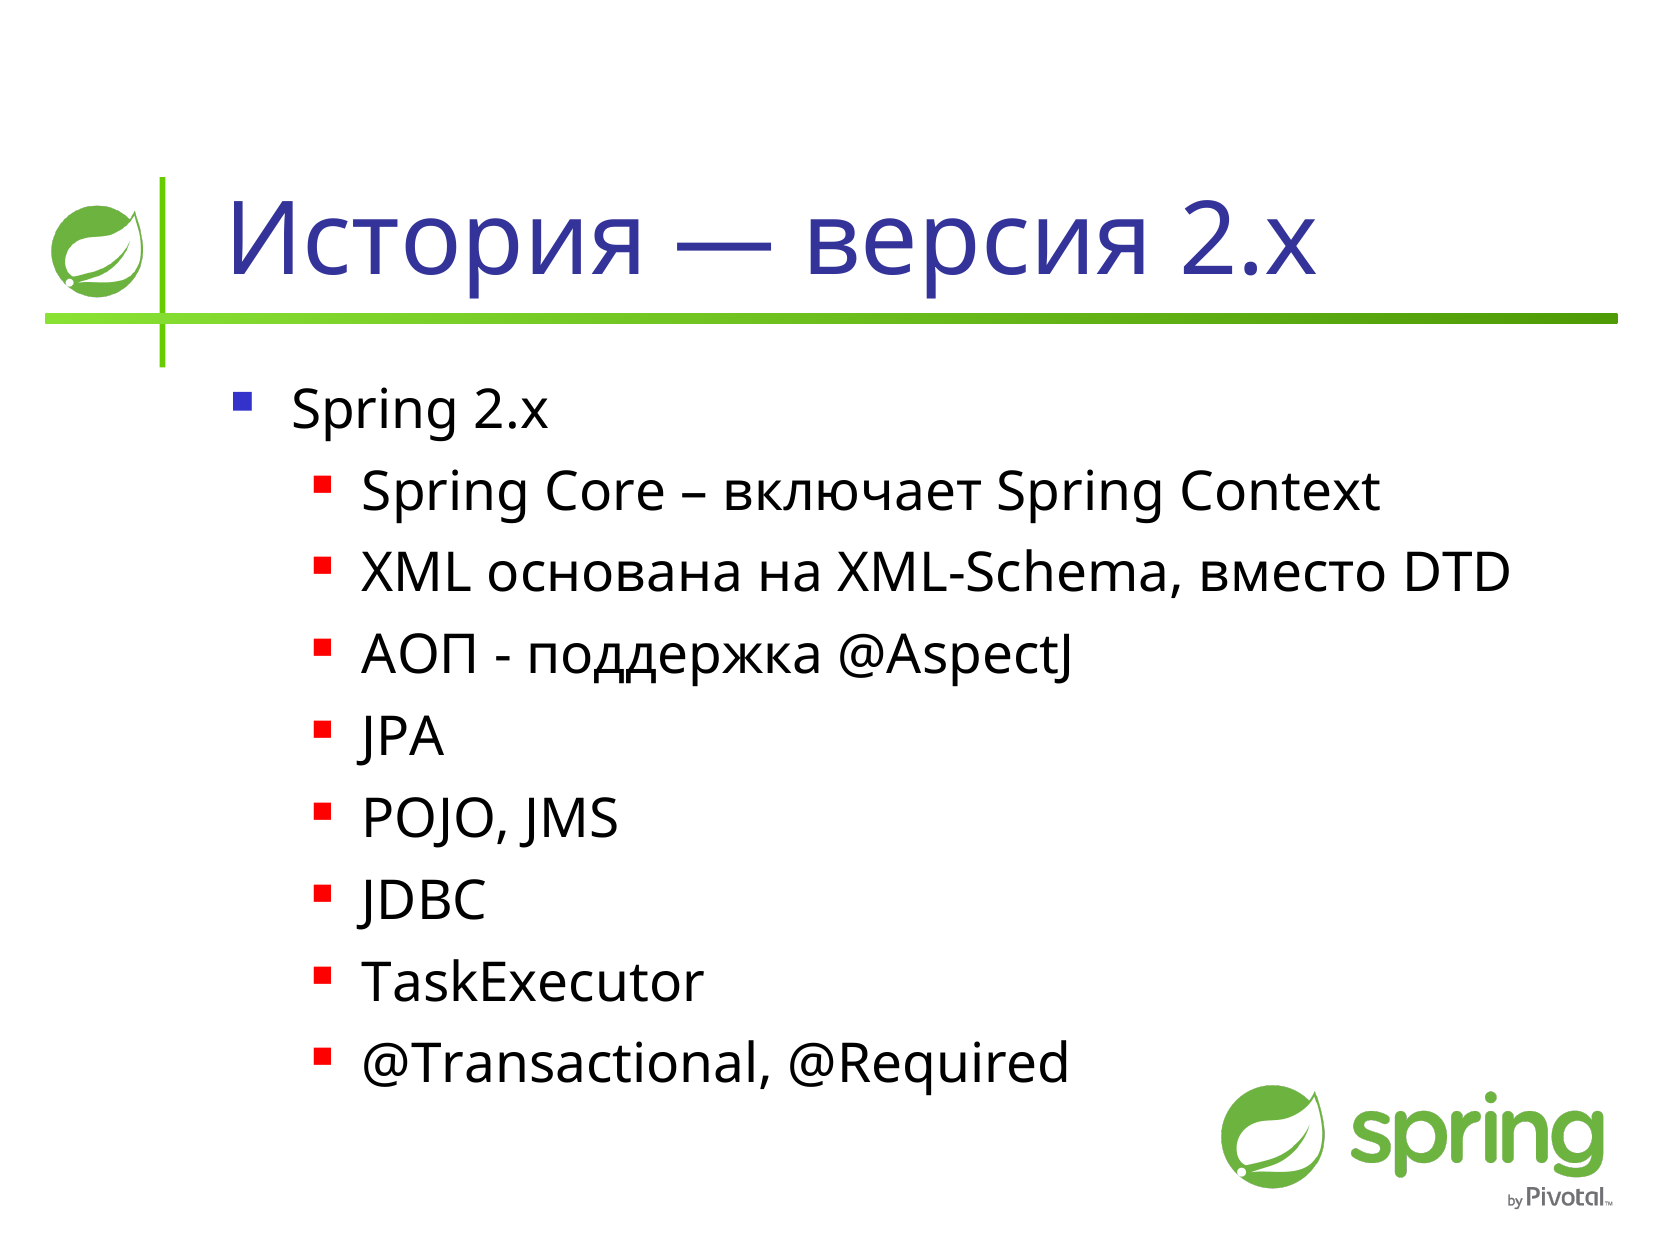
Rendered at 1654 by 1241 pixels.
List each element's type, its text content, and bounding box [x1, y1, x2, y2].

list Spring 2.x Spring Core – включает Spring Context XML основана на XML-Schema, вместо DTD АОП - поддержка @AspectJ JPA POJO, JMS JDBC TaskExecutor @Transactional, @Required [213, 364, 1620, 1109]
title История — версия 2.х [208, 38, 1618, 304]
picture [1216, 1109, 1618, 1212]
